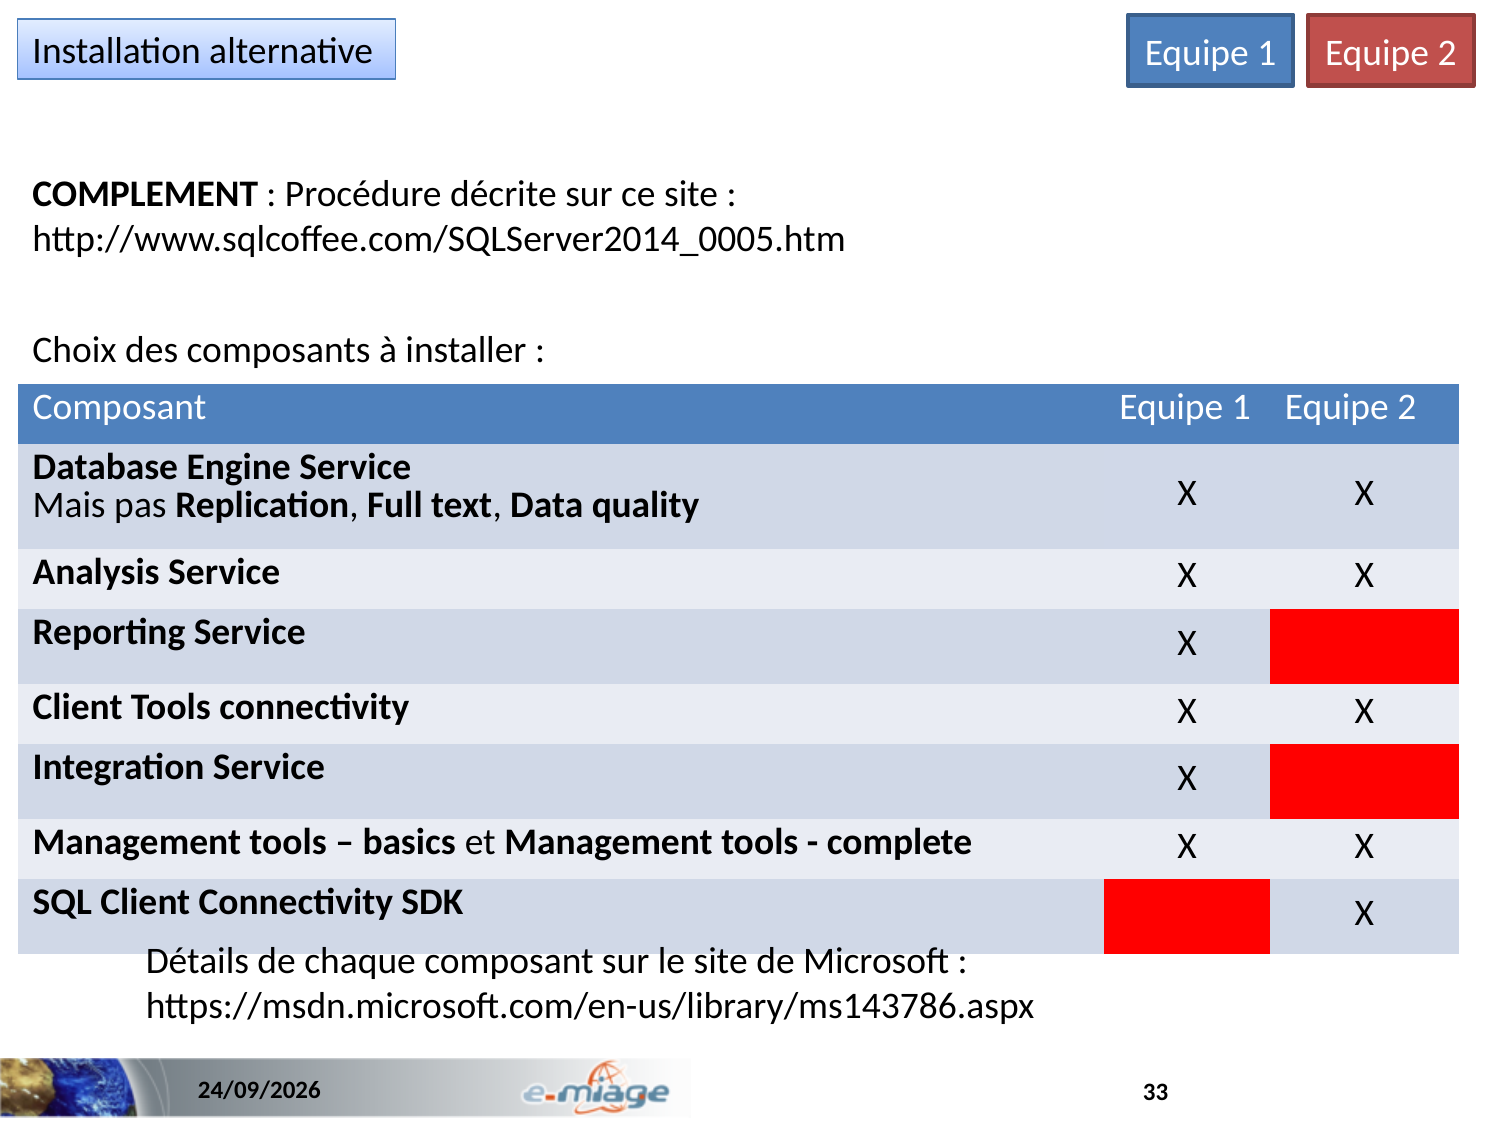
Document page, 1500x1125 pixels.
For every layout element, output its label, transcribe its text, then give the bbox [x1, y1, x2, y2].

table_cell X [1270, 684, 1459, 744]
table_cell X [1270, 444, 1459, 549]
table_header Equipe 2 [1270, 384, 1459, 444]
table_cell [1270, 609, 1459, 684]
text_box Equipe 1 [1127, 14, 1294, 86]
table_header Equipe 1 [1104, 384, 1270, 444]
table_cell X [1270, 879, 1459, 954]
text_box Installation alternative [17, 19, 396, 79]
table_cell X [1104, 549, 1270, 609]
table_cell X [1104, 609, 1270, 684]
table_cell [1104, 879, 1270, 928]
table_cell X [1104, 444, 1270, 549]
table_cell Database Engine Service Mais pas Replication, Full text, Data quality [18, 444, 1104, 549]
table_cell X [1270, 549, 1459, 609]
table_cell Client Tools connectivity [18, 684, 1104, 744]
table_cell Integration Service [18, 744, 1104, 819]
text_box Détails de chaque composant sur le site de Microsoft : https://msdn.microsoft.com/en-us/library/ms143786.aspx [130, 928, 1277, 1034]
table_cell Management tools – basics et Management tools - complete [18, 819, 1104, 879]
text_box COMPLEMENT : Procédure décrite sur ce site : http://www.sqlcoffee.com/SQLServer2014_0005.htm [17, 161, 948, 266]
text_box Choix des composants à installer : [17, 317, 920, 378]
text_box Equipe 2 [1308, 14, 1474, 86]
table_cell X [1104, 819, 1270, 879]
picture [0, 1058, 691, 1118]
table_header Composant [18, 384, 1104, 444]
table_cell Analysis Service [18, 549, 1104, 609]
table_cell Reporting Service [18, 609, 1104, 684]
table_cell X [1104, 744, 1270, 819]
table_cell SQL Client Connectivity SDK [18, 879, 1104, 954]
table_cell X [1104, 684, 1270, 744]
table_cell [1270, 744, 1459, 819]
table_cell X [1270, 819, 1459, 879]
